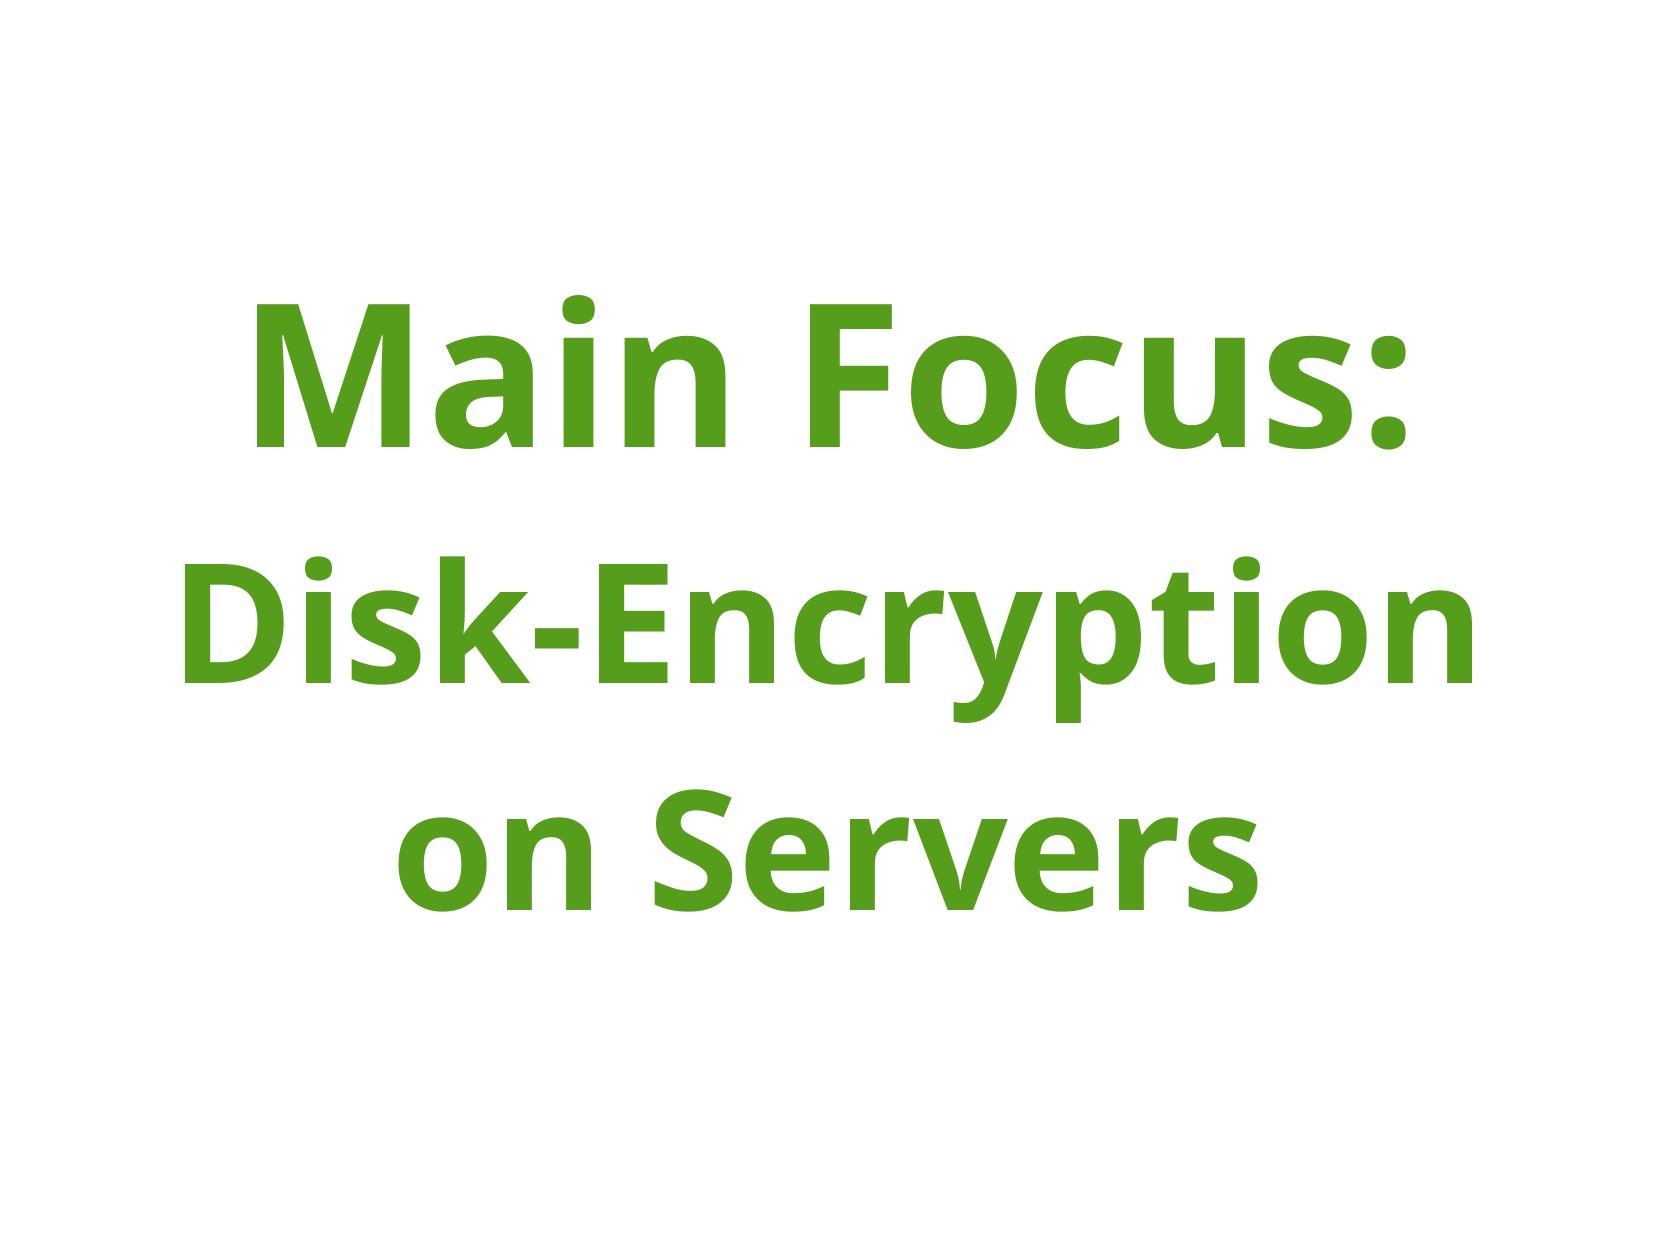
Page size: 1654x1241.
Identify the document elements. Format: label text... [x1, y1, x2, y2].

title Main Focus: Disk-Encryption on Servers [84, 220, 1573, 973]
